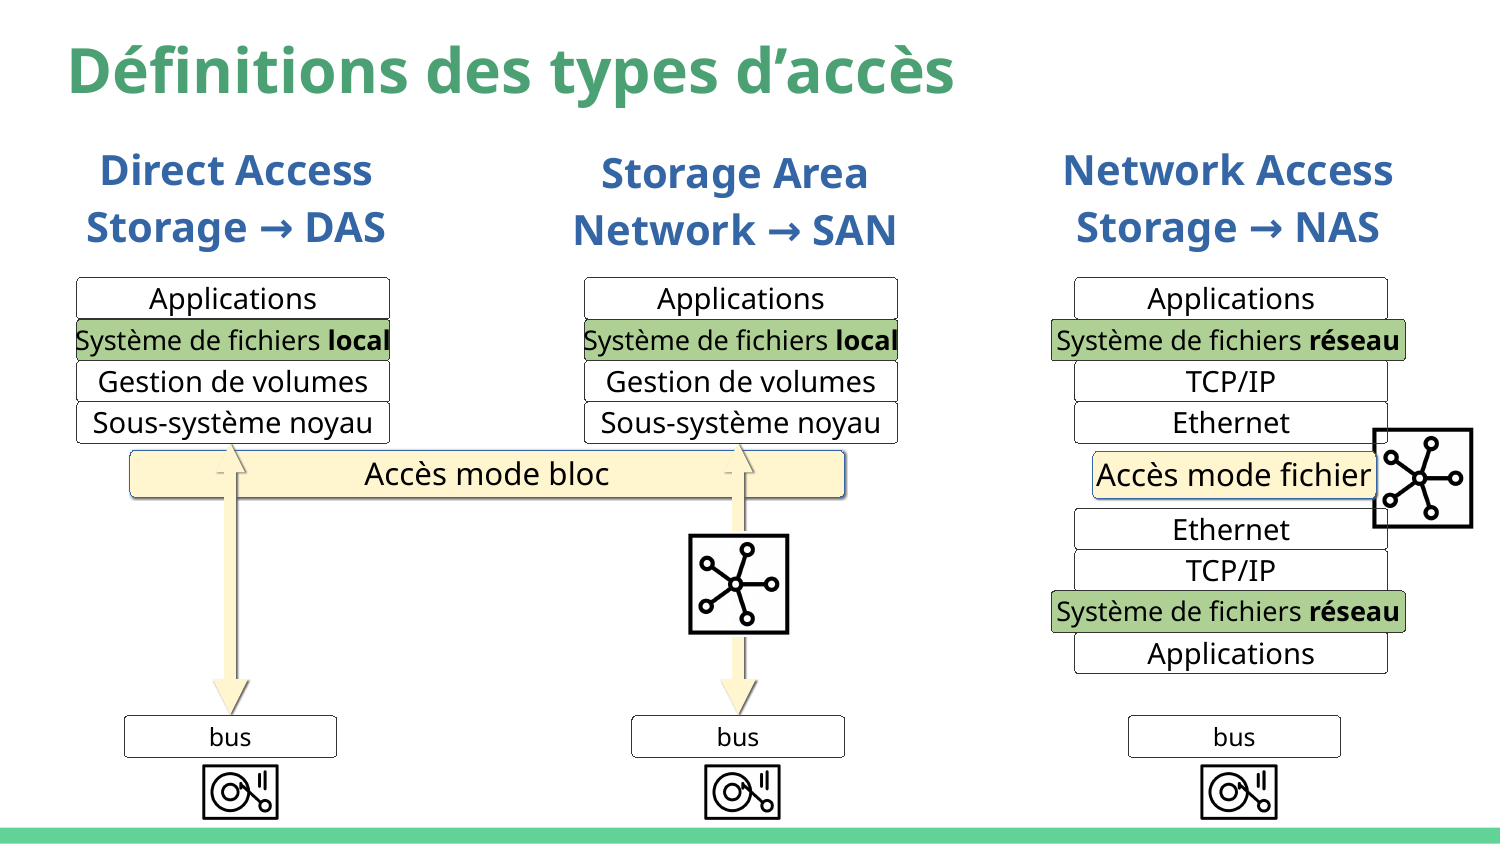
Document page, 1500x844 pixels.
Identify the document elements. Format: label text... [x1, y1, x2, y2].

text_box Accès mode fichier [1092, 451, 1377, 499]
text_box bus [124, 715, 337, 758]
text_box Accès mode bloc [745, 450, 845, 498]
text_box Accès mode bloc [129, 450, 226, 498]
picture [200, 762, 280, 823]
text_box TCP/IP [1074, 549, 1388, 590]
text_box Système de fichiers réseau [1051, 319, 1406, 361]
picture [686, 531, 792, 637]
text_box Sous-système noyau [76, 402, 390, 444]
text_box Applications [76, 277, 390, 319]
title Définitions des types d’accès [51, 5, 1449, 100]
text_box Système de fichiers local [76, 319, 390, 361]
text_box Network Access Storage → NAS [975, 135, 1482, 256]
text_box Applications [1074, 277, 1388, 319]
picture [1370, 425, 1476, 531]
text_box Système de fichiers réseau [1051, 590, 1406, 633]
text_box bus [1128, 715, 1341, 758]
picture [702, 762, 782, 823]
text_box Storage Area Network → SAN [491, 138, 980, 263]
text_box Accès mode bloc [237, 450, 734, 498]
text_box Sous-système noyau [584, 402, 898, 444]
text_box Applications [1074, 633, 1388, 674]
text_box Gestion de volumes [76, 360, 390, 402]
text_box Direct Access Storage → DAS [15, 135, 458, 256]
text_box Applications [584, 277, 898, 319]
text_box TCP/IP [1074, 361, 1388, 402]
text_box Ethernet [1074, 508, 1388, 549]
text_box Ethernet [1074, 402, 1388, 444]
picture [1198, 762, 1279, 823]
text_box Système de fichiers local [584, 319, 898, 361]
text_box bus [631, 715, 845, 758]
text_box Gestion de volumes [584, 361, 898, 402]
